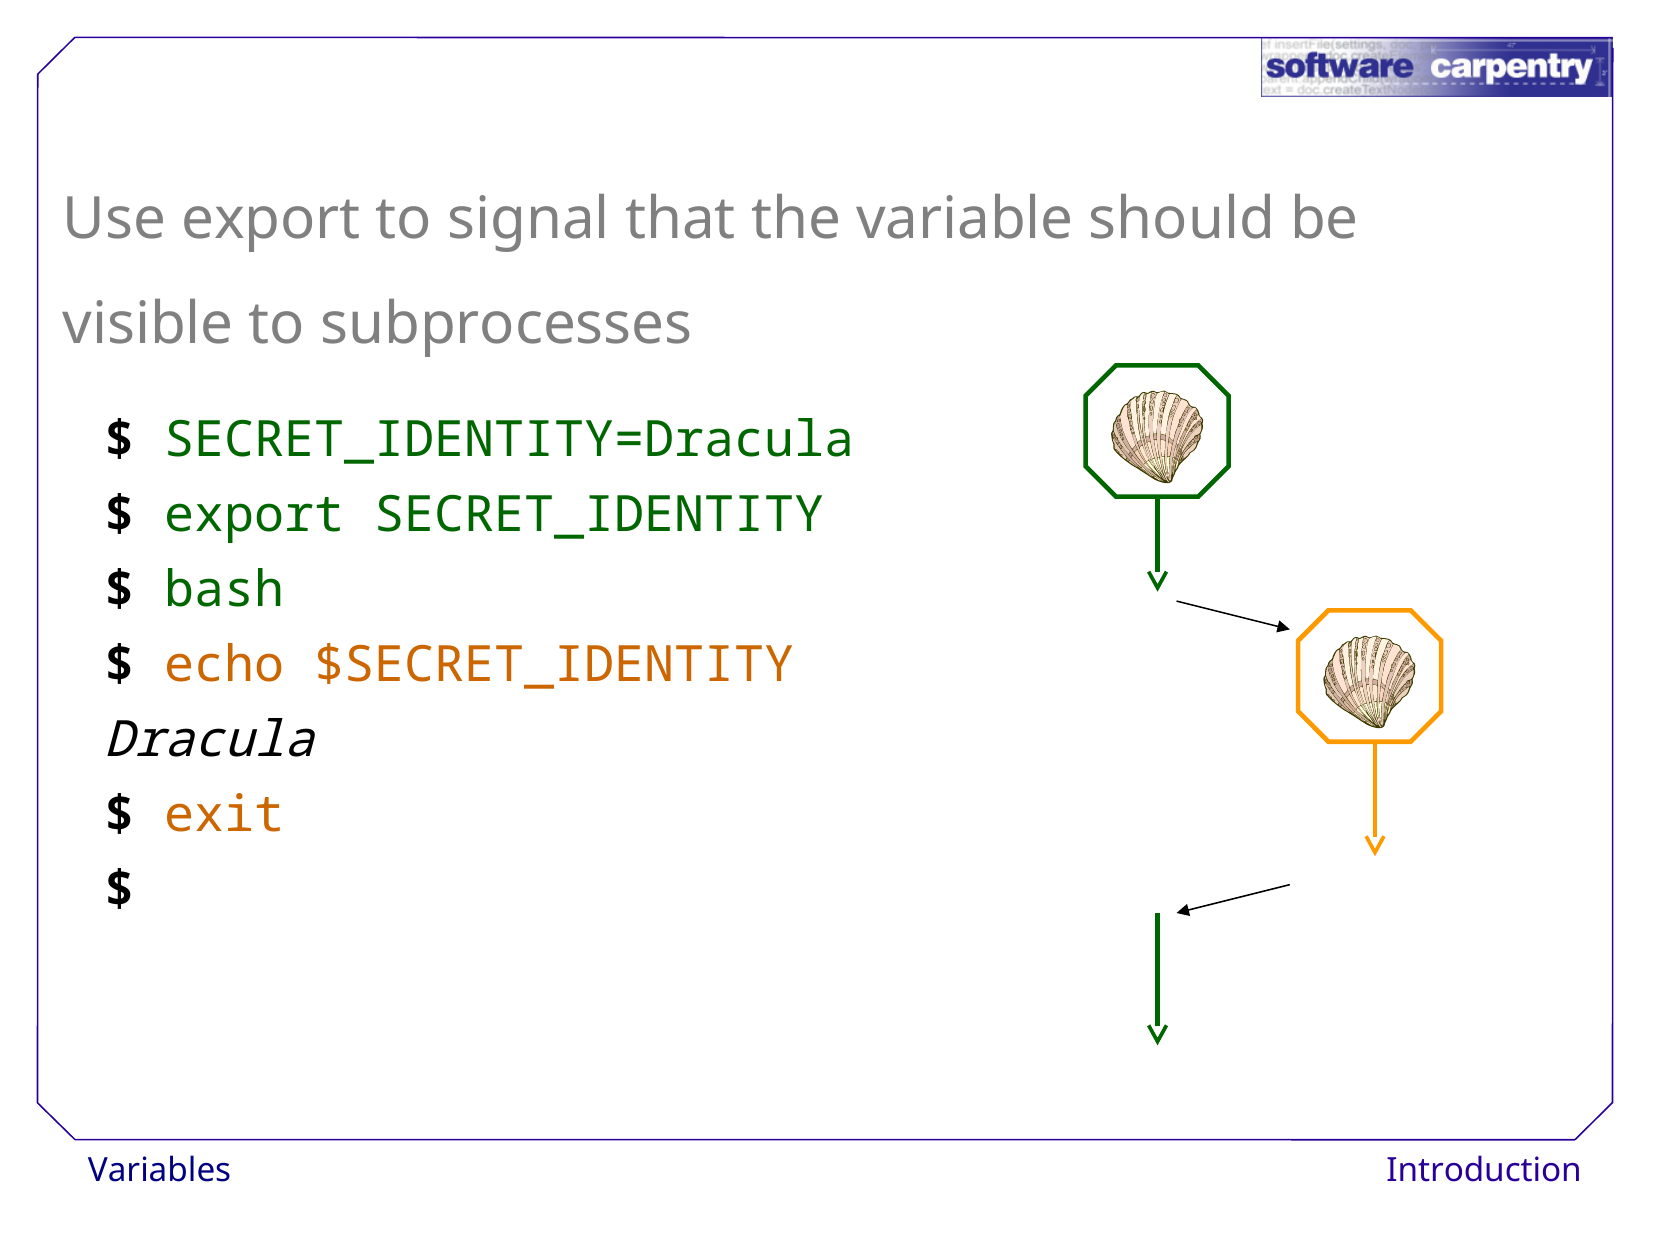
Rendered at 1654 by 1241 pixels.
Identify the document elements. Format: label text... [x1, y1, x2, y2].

text_box $ SECRET_IDENTITY=Dracula $ export SECRET_IDENTITY $ bash $ echo $SECRET_IDENTITY Dracula $ exit $ [89, 383, 1512, 1084]
text_box $ SECRET_IDENTITY=Dracula $ export SECRET_IDENTITY $ bash $ echo $SECRET_IDENTITY Dracula $ exit $ [1088, 383, 1226, 494]
picture [1322, 634, 1417, 731]
picture [1261, 39, 1613, 97]
text_box Use export to signal that the variable should be visible to subprocesses [48, 137, 1524, 364]
picture [1110, 389, 1205, 486]
